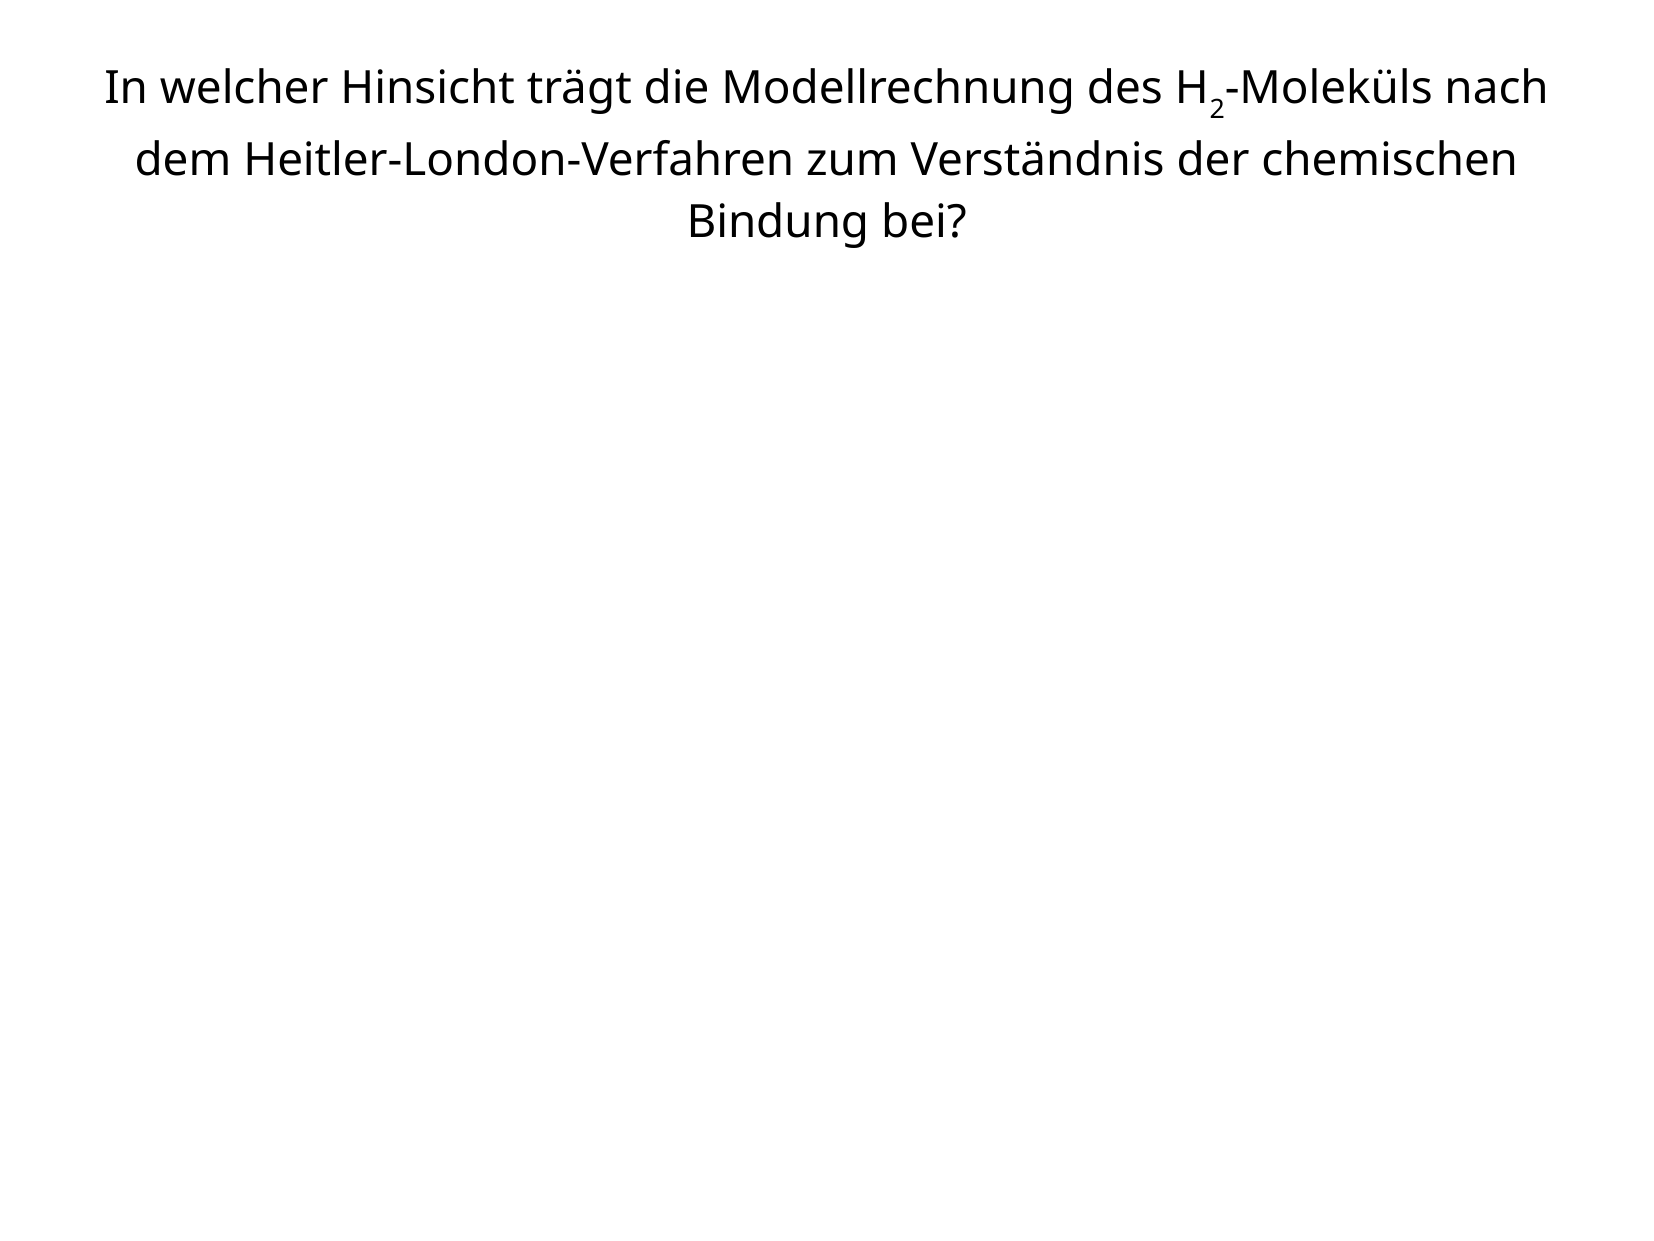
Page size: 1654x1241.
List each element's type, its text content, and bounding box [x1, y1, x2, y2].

title In welcher Hinsicht trägt die Modellrechnung des H2-Moleküls nach dem Heitler-London-Verfahren zum Verständnis der chemischen Bindung bei? [82, 49, 1571, 257]
